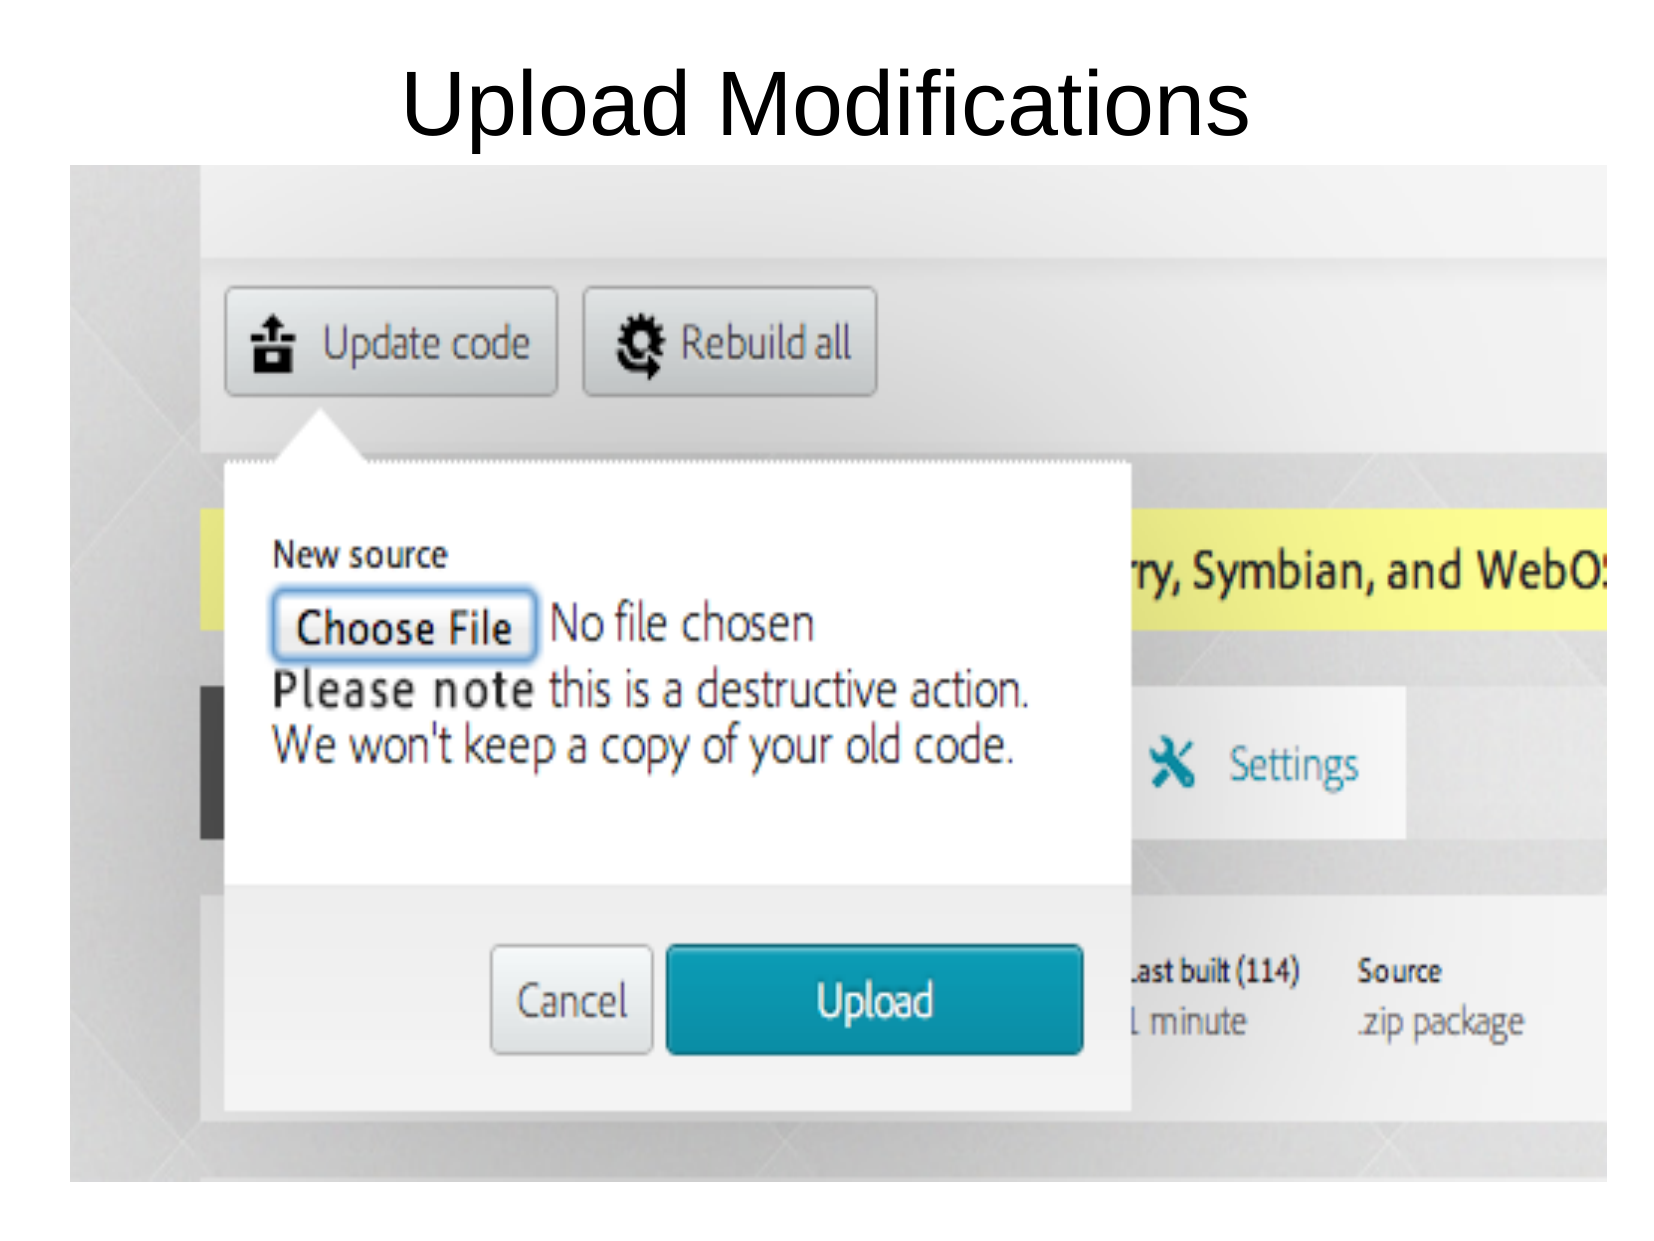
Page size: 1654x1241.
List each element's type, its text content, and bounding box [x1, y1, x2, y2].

title Upload Modifications [82, 0, 1571, 165]
picture [70, 165, 1607, 1182]
